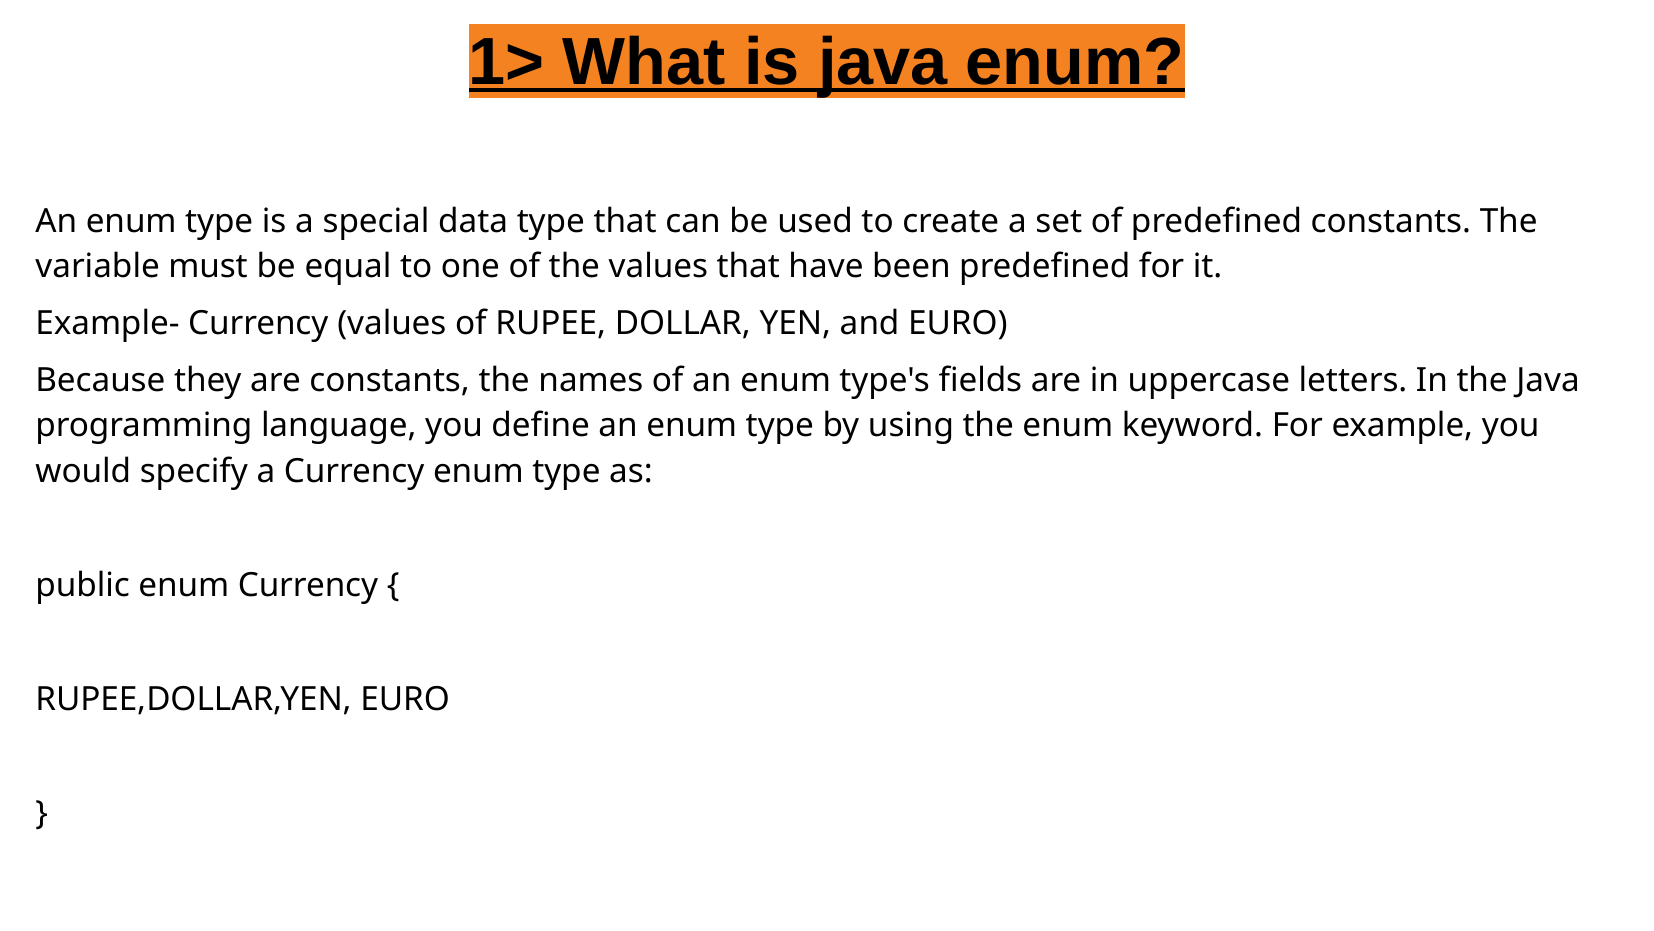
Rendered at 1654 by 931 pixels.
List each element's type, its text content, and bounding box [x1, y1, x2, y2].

subtitle 1> What is java enum? An enum type is a special data type that can be used to create a set of predefined constants. The variable must be equal to one of the values that have been predefined for it. Example- Currency (values of RUPEE, DOLLAR, YEN, and EURO) Because they are constants, the names of an enum type's fields are in uppercase letters. In the Java programming language, you define an enum type by using the enum keyword. For example, you would specify a Currency enum type as: public enum Currency { RUPEE,DOLLAR,YEN, EURO } [35, 23, 1619, 931]
